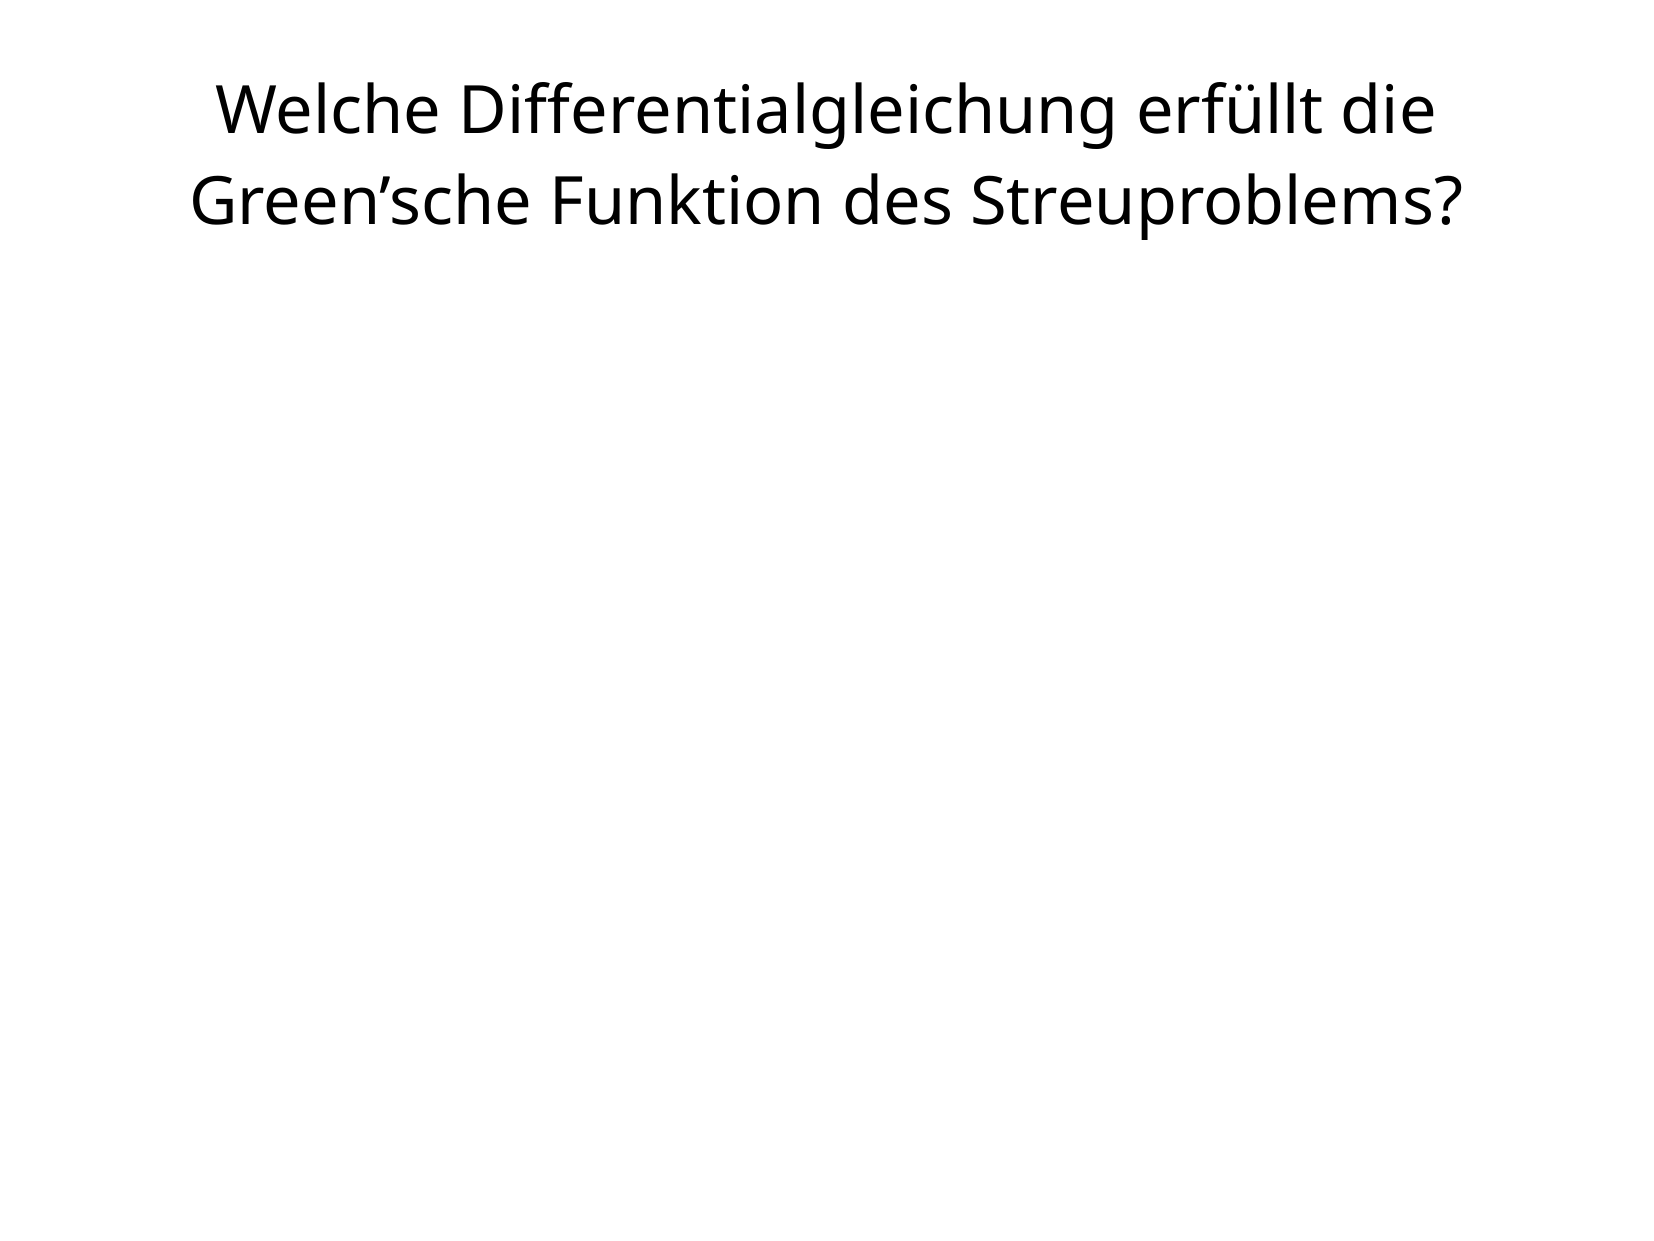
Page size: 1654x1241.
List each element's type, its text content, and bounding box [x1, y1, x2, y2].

title Welche Differentialgleichung erfüllt die Green’sche Funktion des Streuproblems? [82, 49, 1571, 257]
